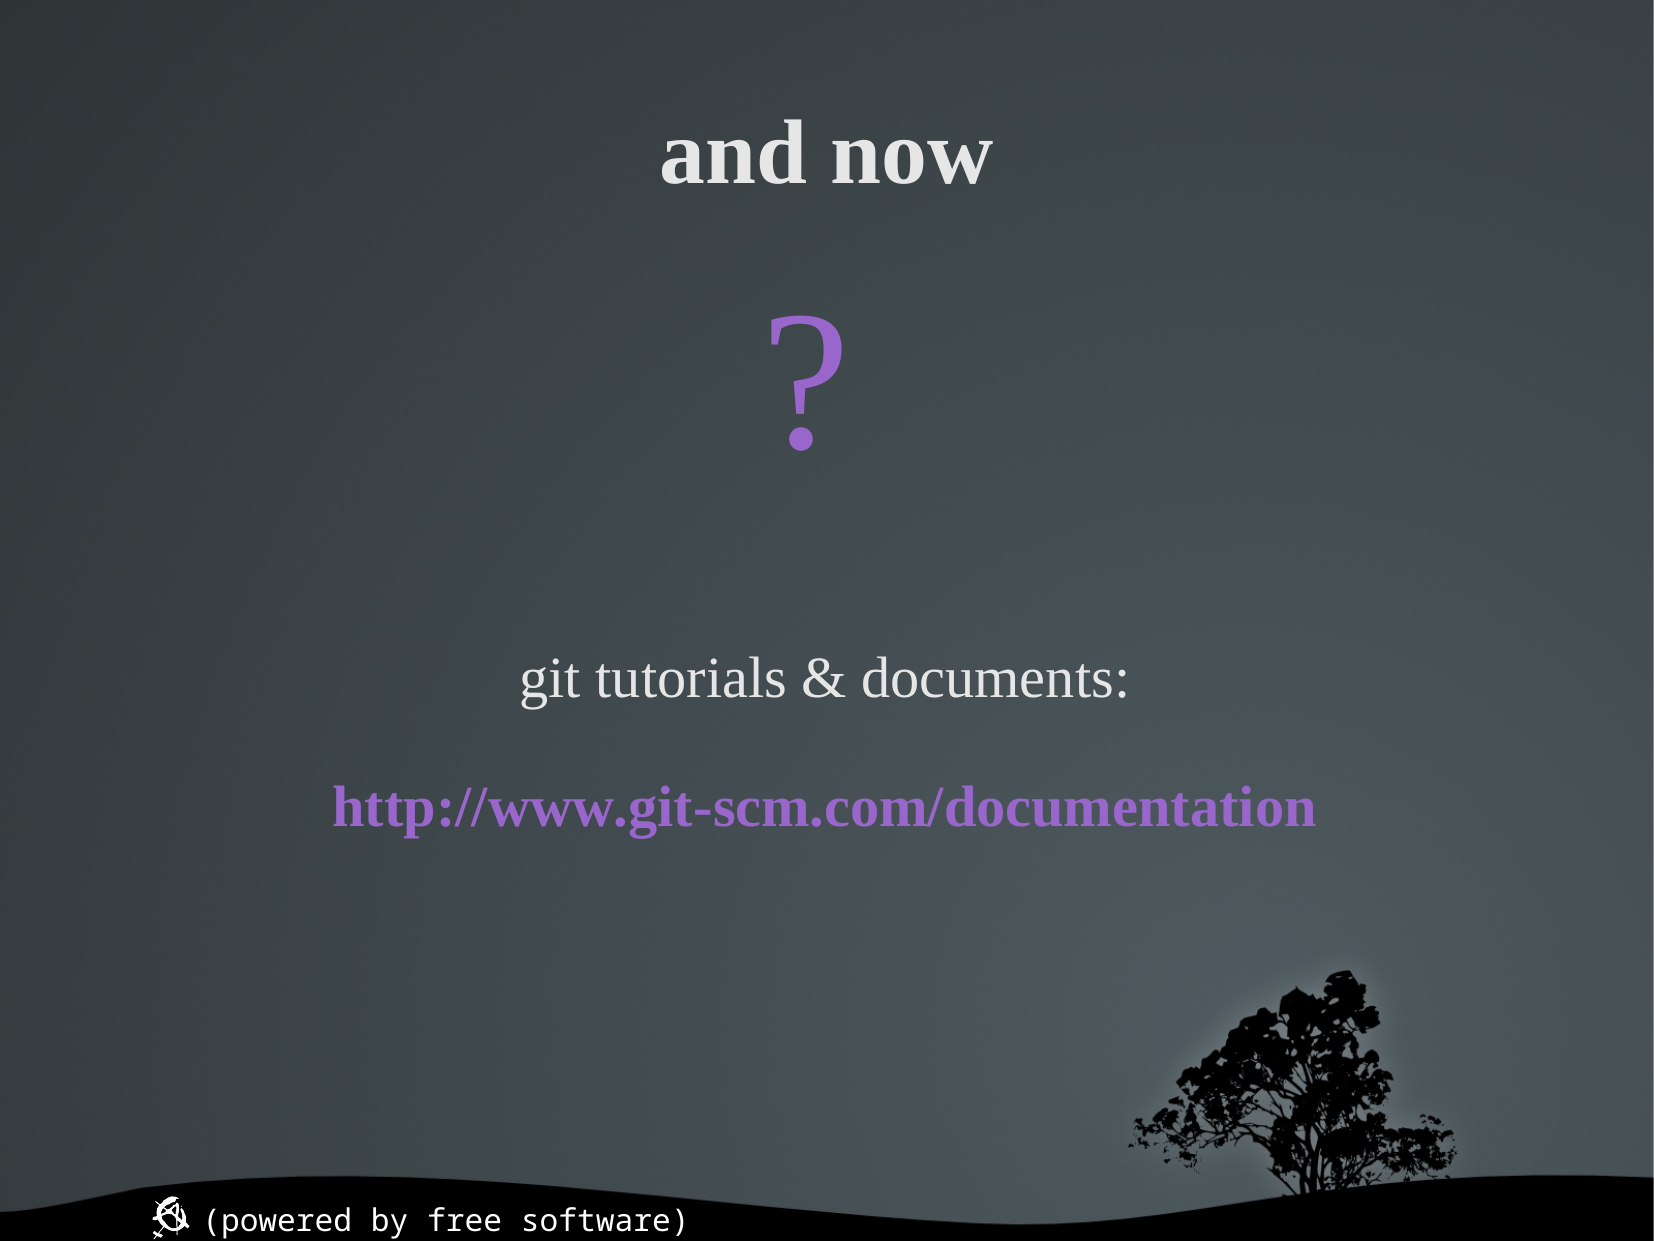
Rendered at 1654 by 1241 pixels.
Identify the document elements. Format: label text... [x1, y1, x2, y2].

title git tutorials & documents: http://www.git-scm.com/documentation [37, 567, 1613, 981]
text_box ? [712, 262, 901, 519]
title and now [82, 49, 1571, 257]
text_box (powered by free software) [187, 1190, 713, 1241]
picture [0, 0, 1654, 1241]
